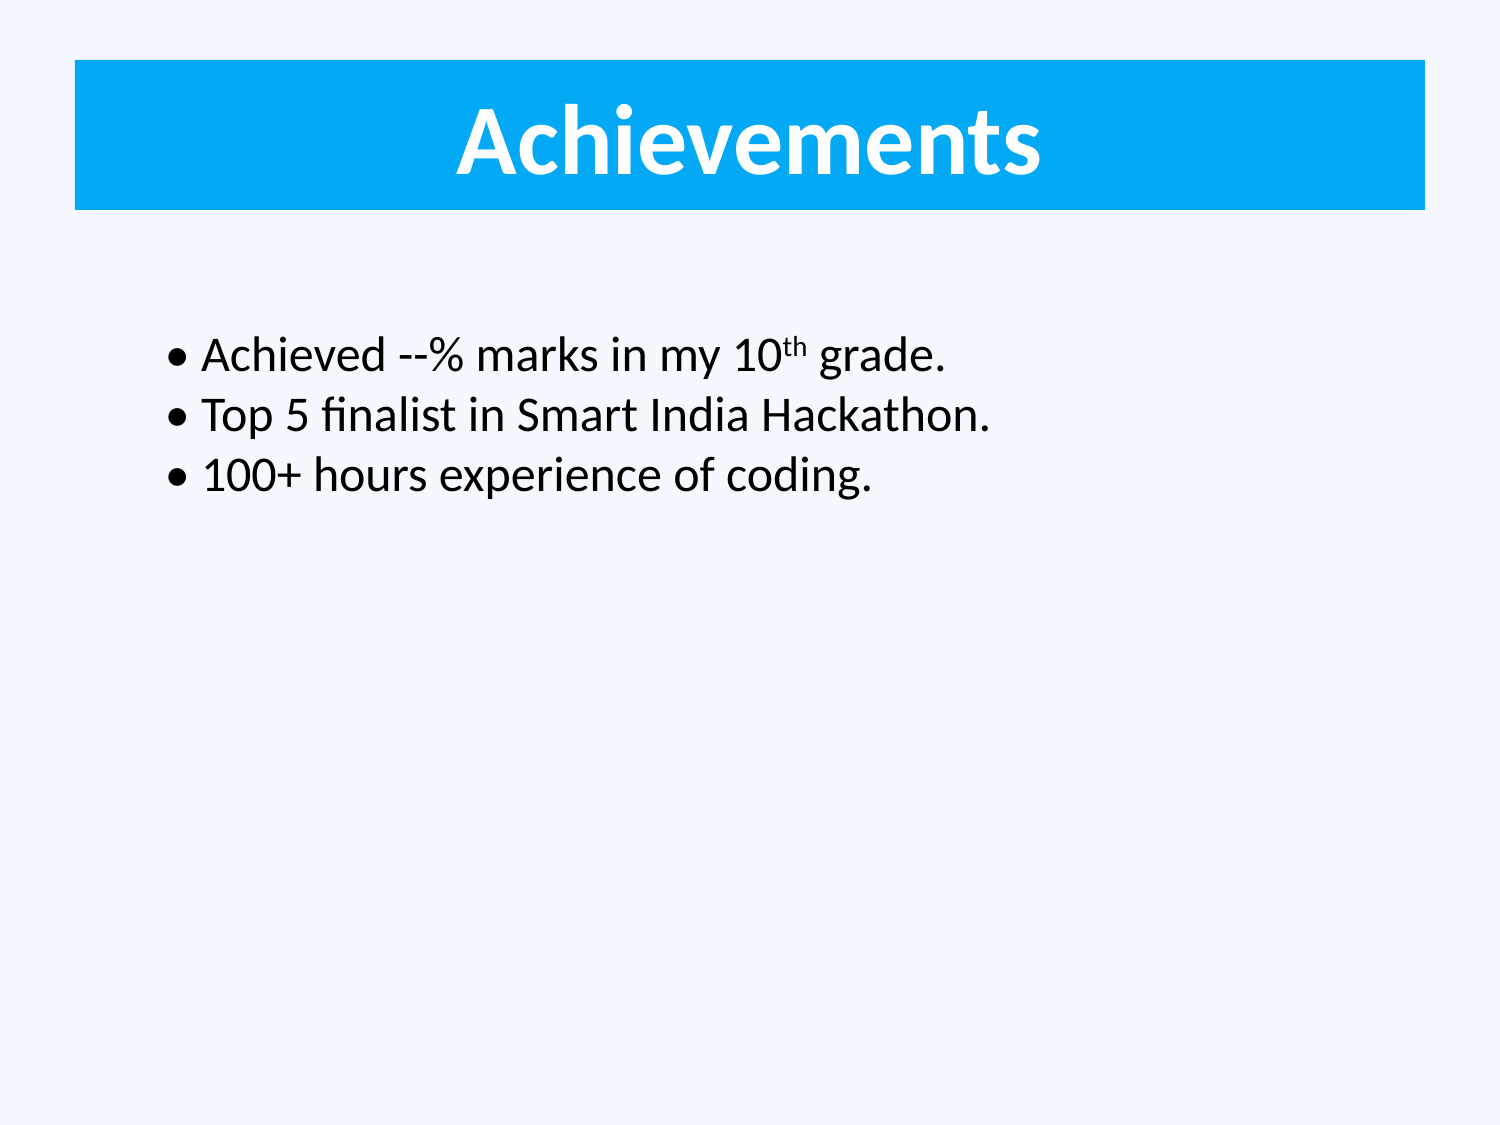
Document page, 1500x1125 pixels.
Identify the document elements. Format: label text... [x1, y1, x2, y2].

text_box Achievements [74, 59, 1425, 210]
text_box • Achieved --% marks in my 10th grade. • Top 5 finalist in Smart India Hackathon. • 100+ hours experience of coding. [149, 239, 1350, 509]
